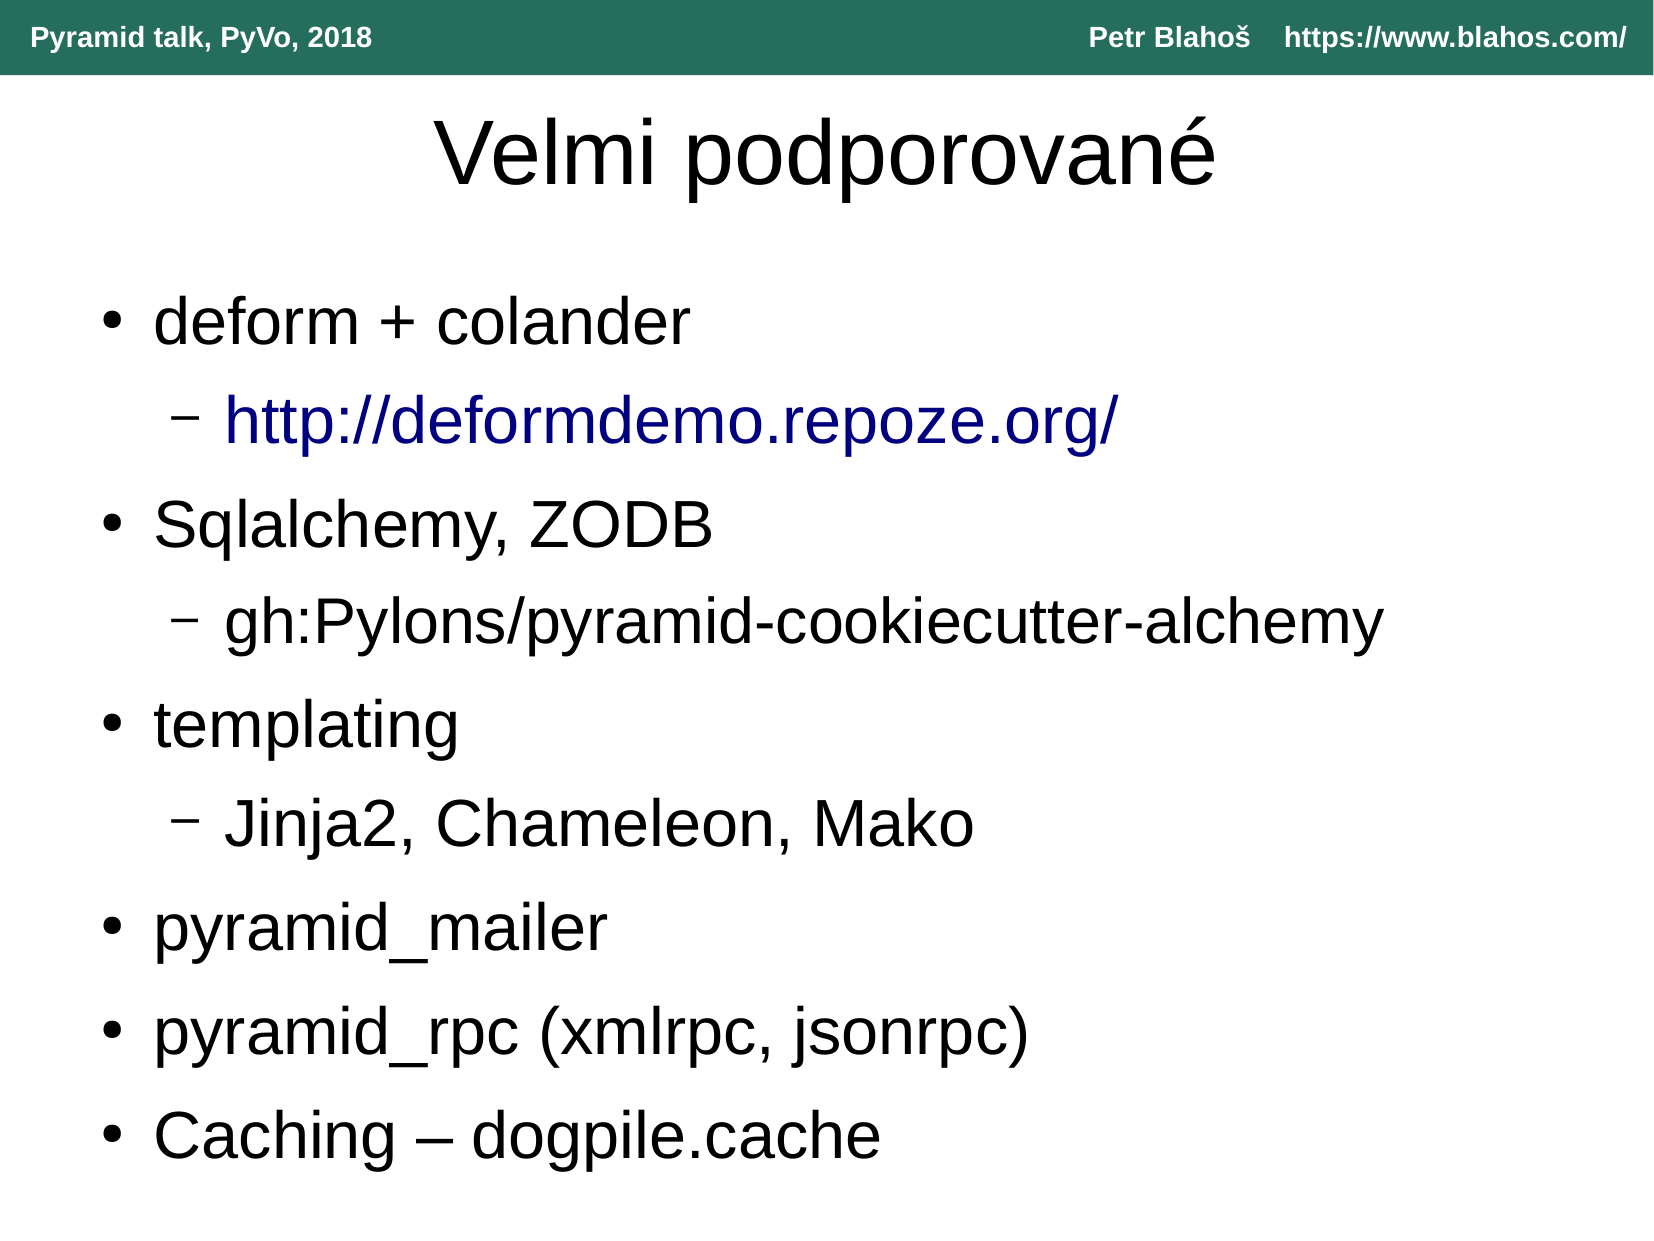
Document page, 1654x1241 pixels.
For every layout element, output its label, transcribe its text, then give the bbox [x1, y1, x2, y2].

list deform + colander http://deformdemo.repoze.org/ Sqlalchemy, ZODB gh:Pylons/pyramid-cookiecutter-alchemy templating Jinja2, Chameleon, Mako pyramid_mailer pyramid_rpc (xmlrpc, jsonrpc) Caching – dogpile.cache [82, 284, 1571, 1186]
title Velmi podporované [82, 49, 1571, 257]
